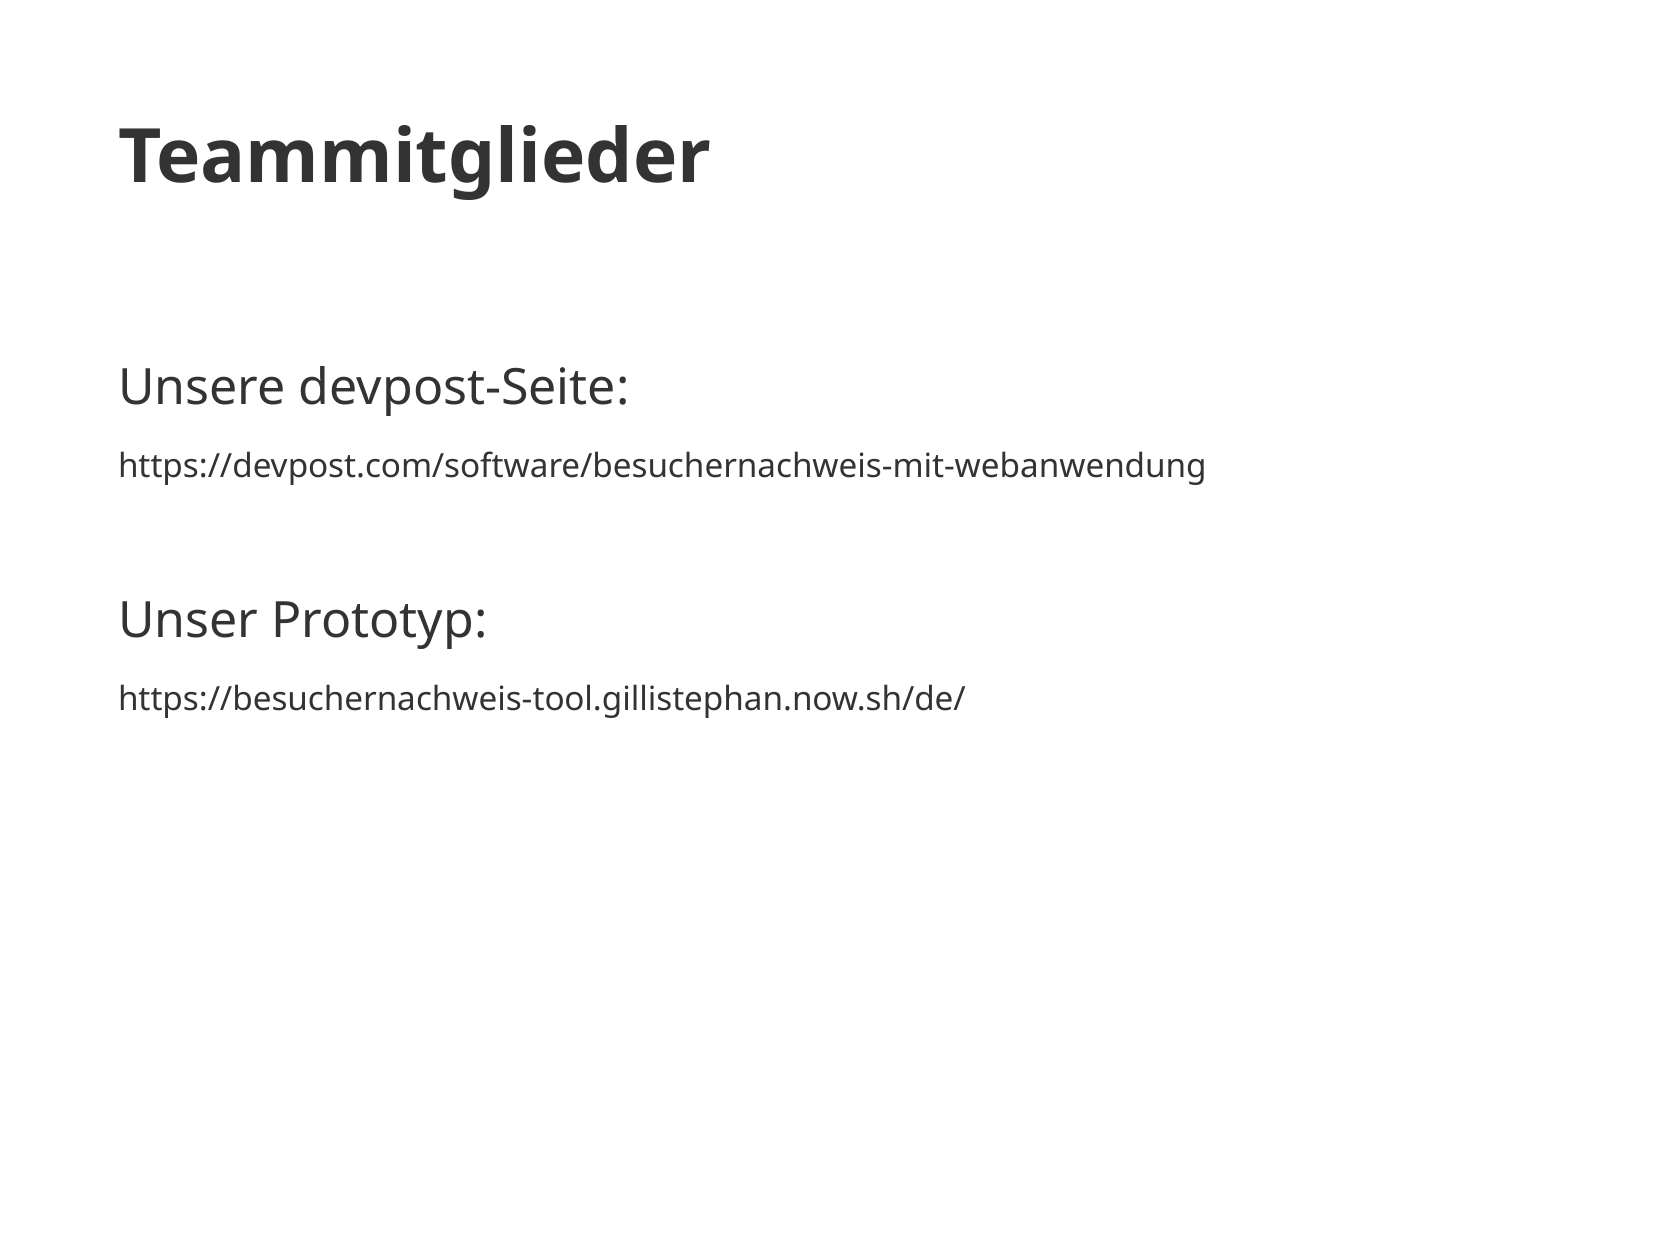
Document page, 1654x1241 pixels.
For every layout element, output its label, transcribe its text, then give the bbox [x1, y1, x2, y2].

list Unsere devpost-Seite: https://devpost.com/software/besuchernachweis-mit-webanwendung Unser Prototyp: https://besuchernachweis-tool.gillistephan.now.sh/de/ [118, 354, 1536, 1074]
title Teammitglieder [118, 49, 1571, 257]
